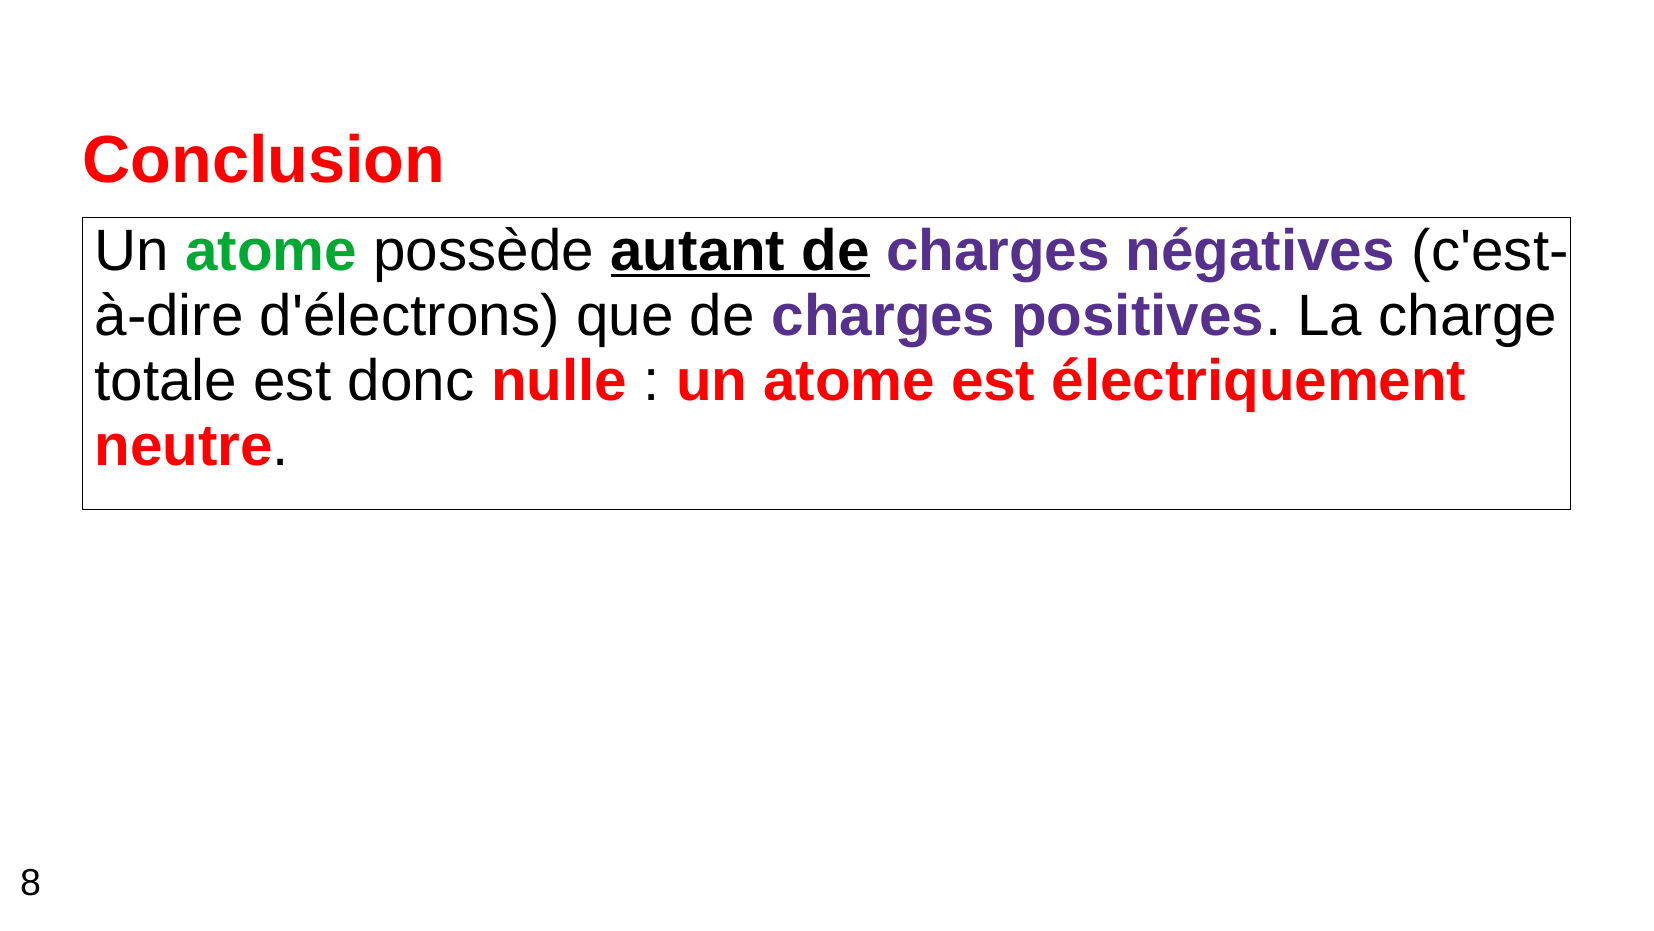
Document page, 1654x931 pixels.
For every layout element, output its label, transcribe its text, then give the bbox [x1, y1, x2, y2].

title Conclusion [82, 108, 1571, 211]
text_box <number> [5, 854, 634, 925]
list Un atome possède autant de charges négatives (c'est-à-dire d'électrons) que de charges positives. La charge totale est donc nulle : un atome est électriquement neutre. [82, 217, 1571, 510]
